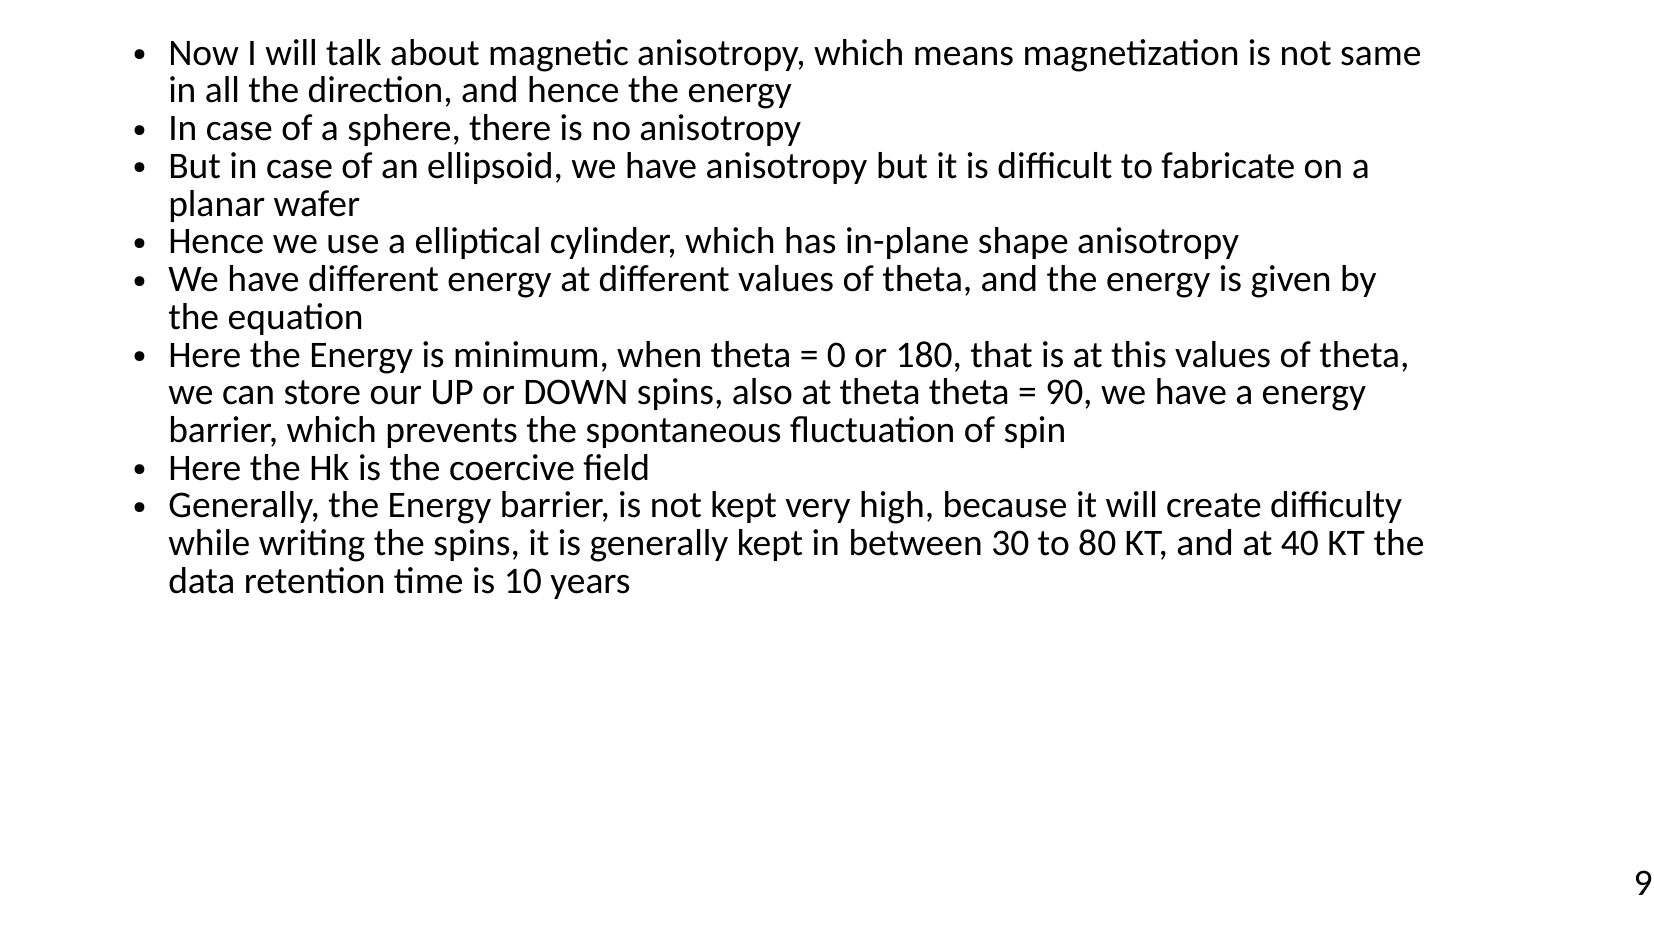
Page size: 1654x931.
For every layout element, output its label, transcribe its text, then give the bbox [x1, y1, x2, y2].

text_box Now I will talk about magnetic anisotropy, which means magnetization is not same in all the direction, and hence the energy In case of a sphere, there is no anisotropy But in case of an ellipsoid, we have anisotropy but it is difficult to fabricate on a planar wafer Hence we use a elliptical cylinder, which has in-plane shape anisotropy We have different energy at different values of theta, and the energy is given by the equation Here the Energy is minimum, when theta = 0 or 180, that is at this values of theta, we can store our UP or DOWN spins, also at theta theta = 90, we have a energy barrier, which prevents the spontaneous fluctuation of spin Here the Hk is the coercive field Generally, the Energy barrier, is not kept very high, because it will create difficulty while writing the spins, it is generally kept in between 30 to 80 KT, and at 40 KT the data retention time is 10 years [118, 29, 1447, 686]
text_box <number> [1479, 860, 1654, 931]
